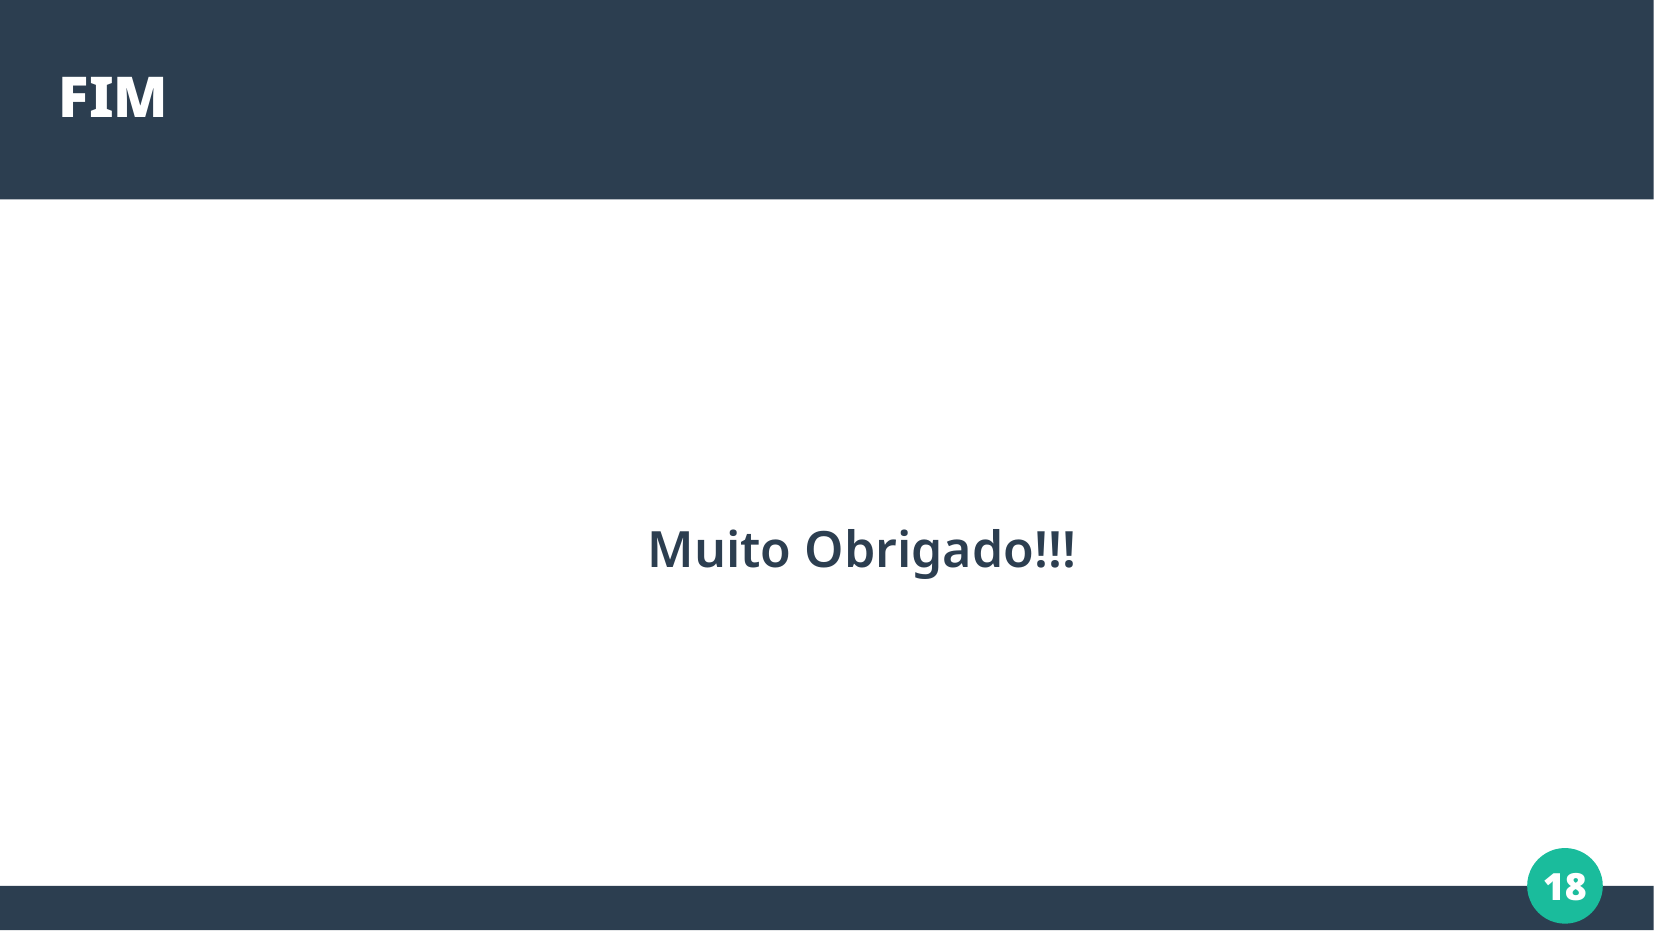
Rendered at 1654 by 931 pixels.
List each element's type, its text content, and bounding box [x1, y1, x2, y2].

list Muito Obrigado!!! [59, 243, 1595, 864]
title FIM [59, 37, 1595, 156]
